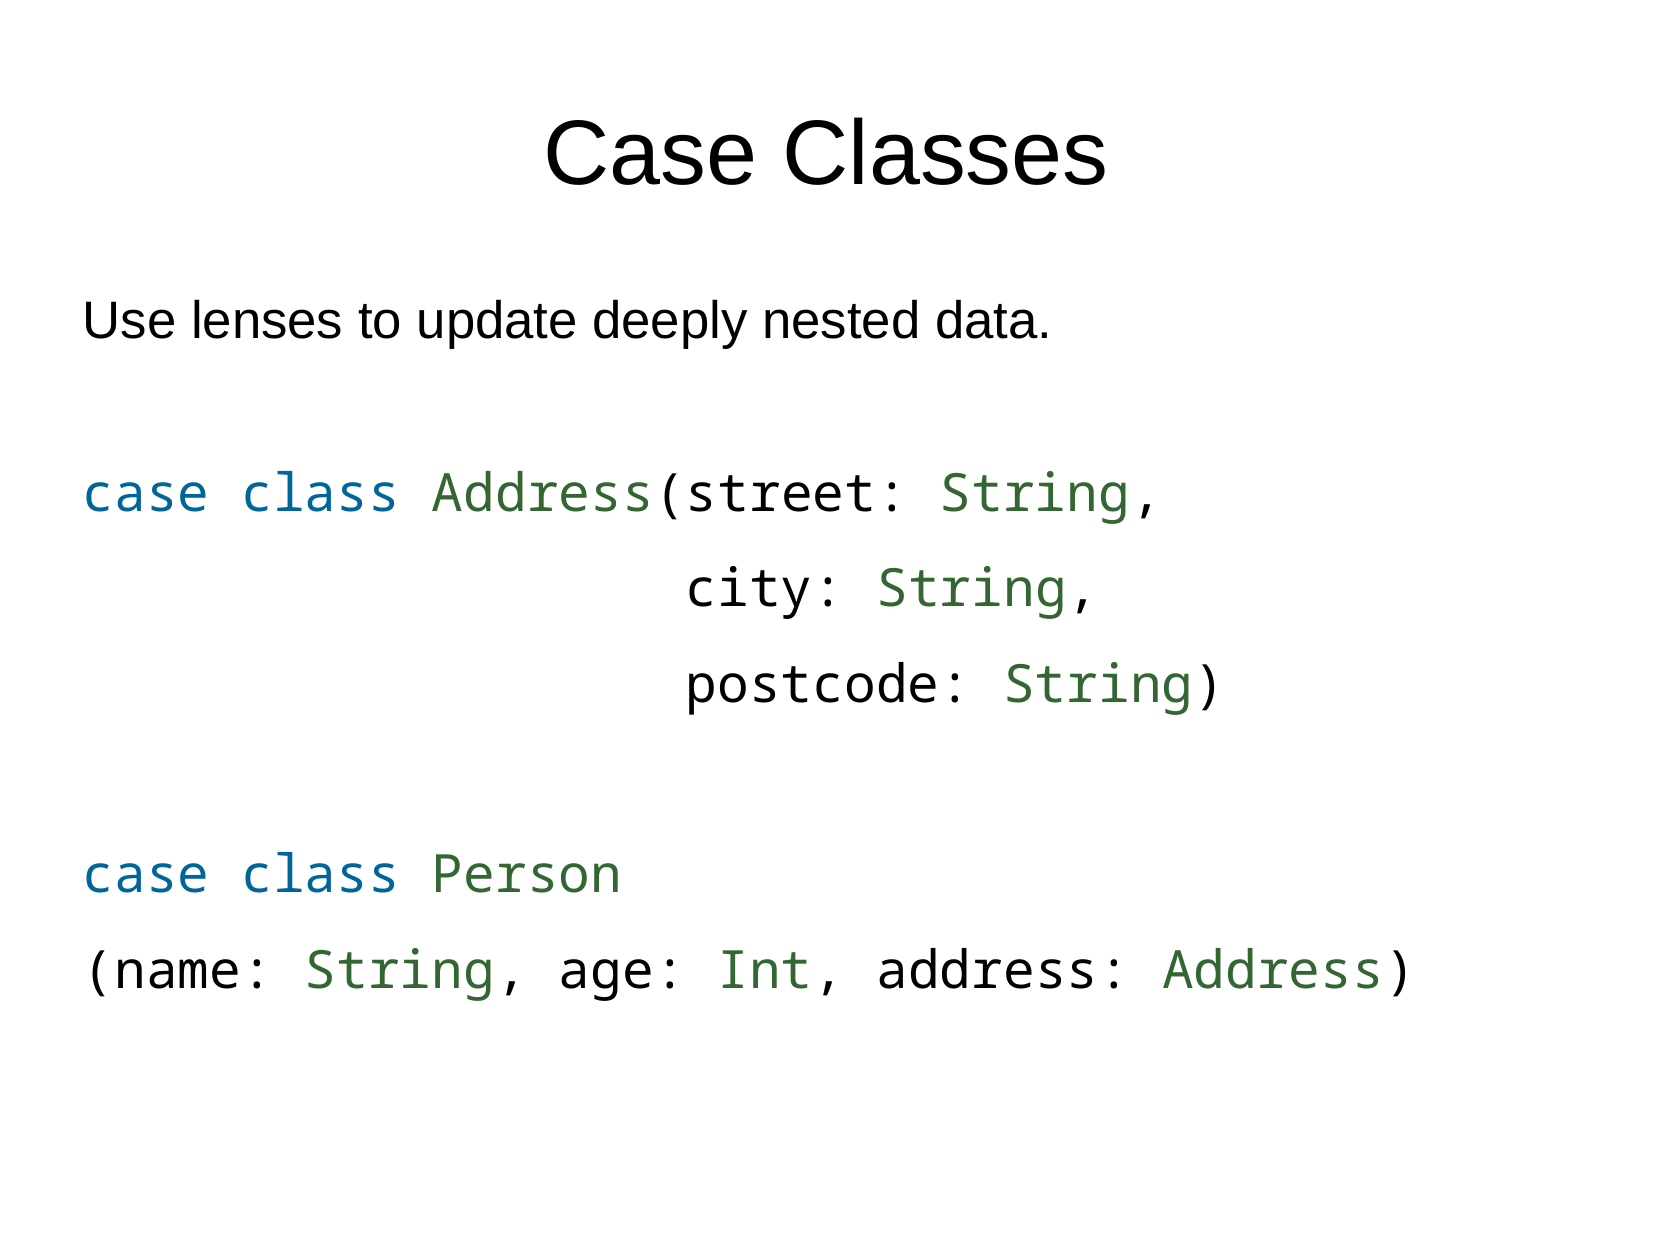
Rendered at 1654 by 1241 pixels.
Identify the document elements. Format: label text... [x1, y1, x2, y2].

title Case Classes [82, 49, 1571, 257]
list Use lenses to update deeply nested data. case class Address(street: String, city: String, postcode: String) case class Person (name: String, age: Int, address: Address) [82, 290, 1571, 1010]
